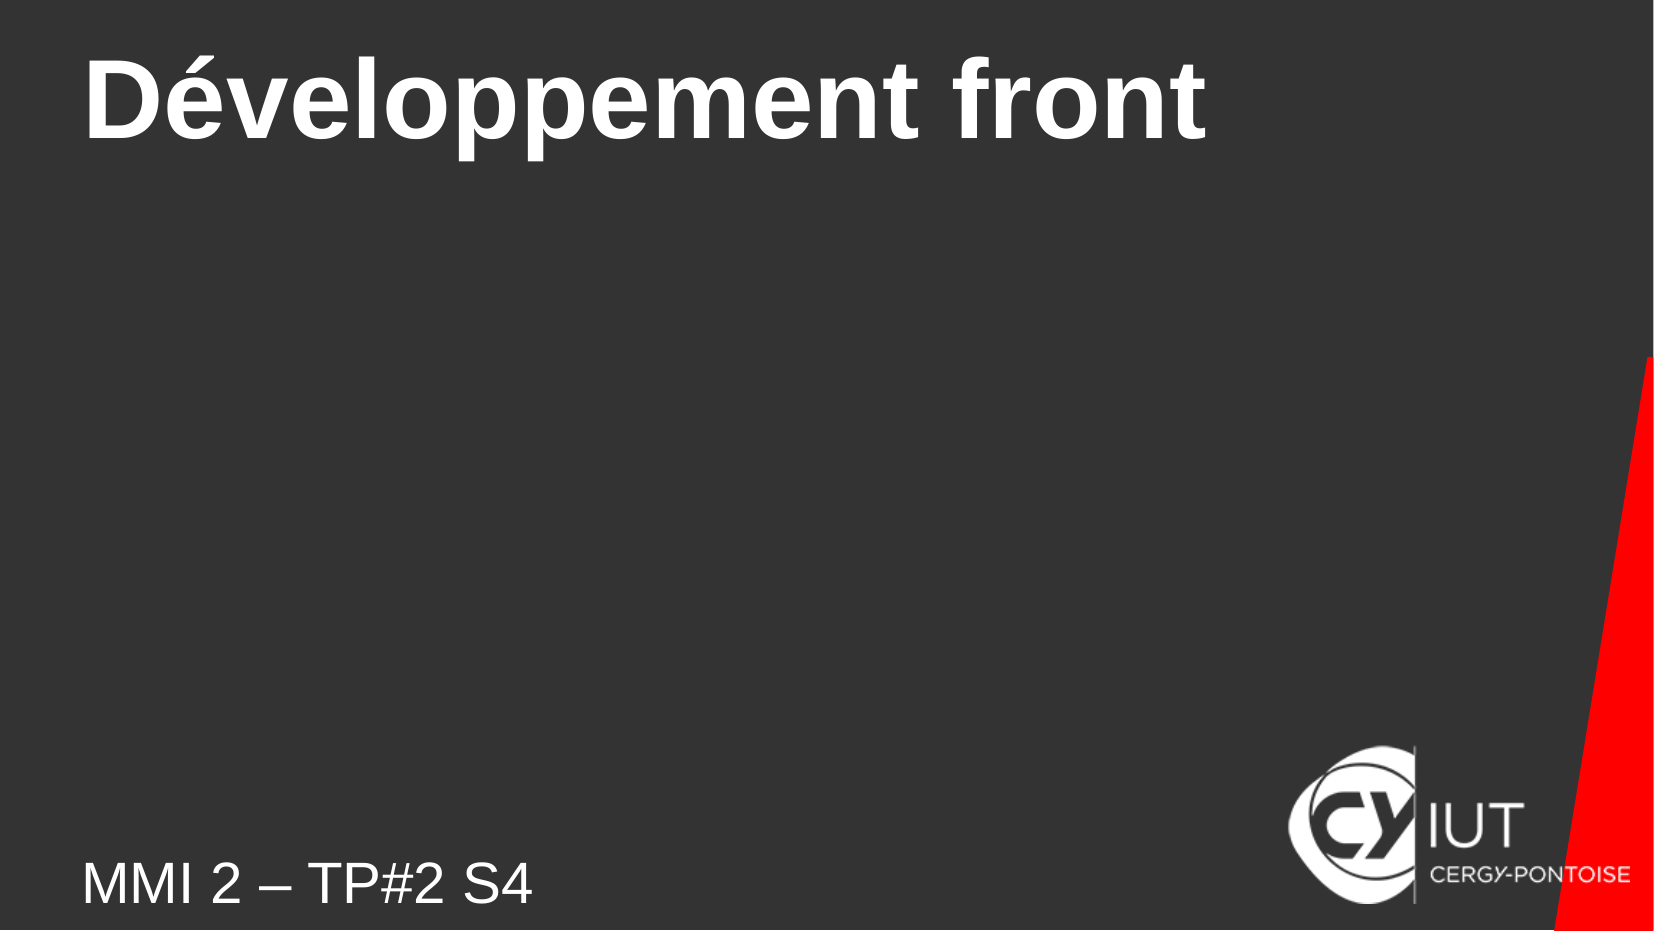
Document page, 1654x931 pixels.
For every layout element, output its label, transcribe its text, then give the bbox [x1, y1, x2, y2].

picture [1284, 744, 1630, 904]
title Développement front [82, 36, 1571, 226]
title MMI 2 – TP#2 S4 [81, 805, 1134, 931]
text_box [1554, 356, 1654, 931]
